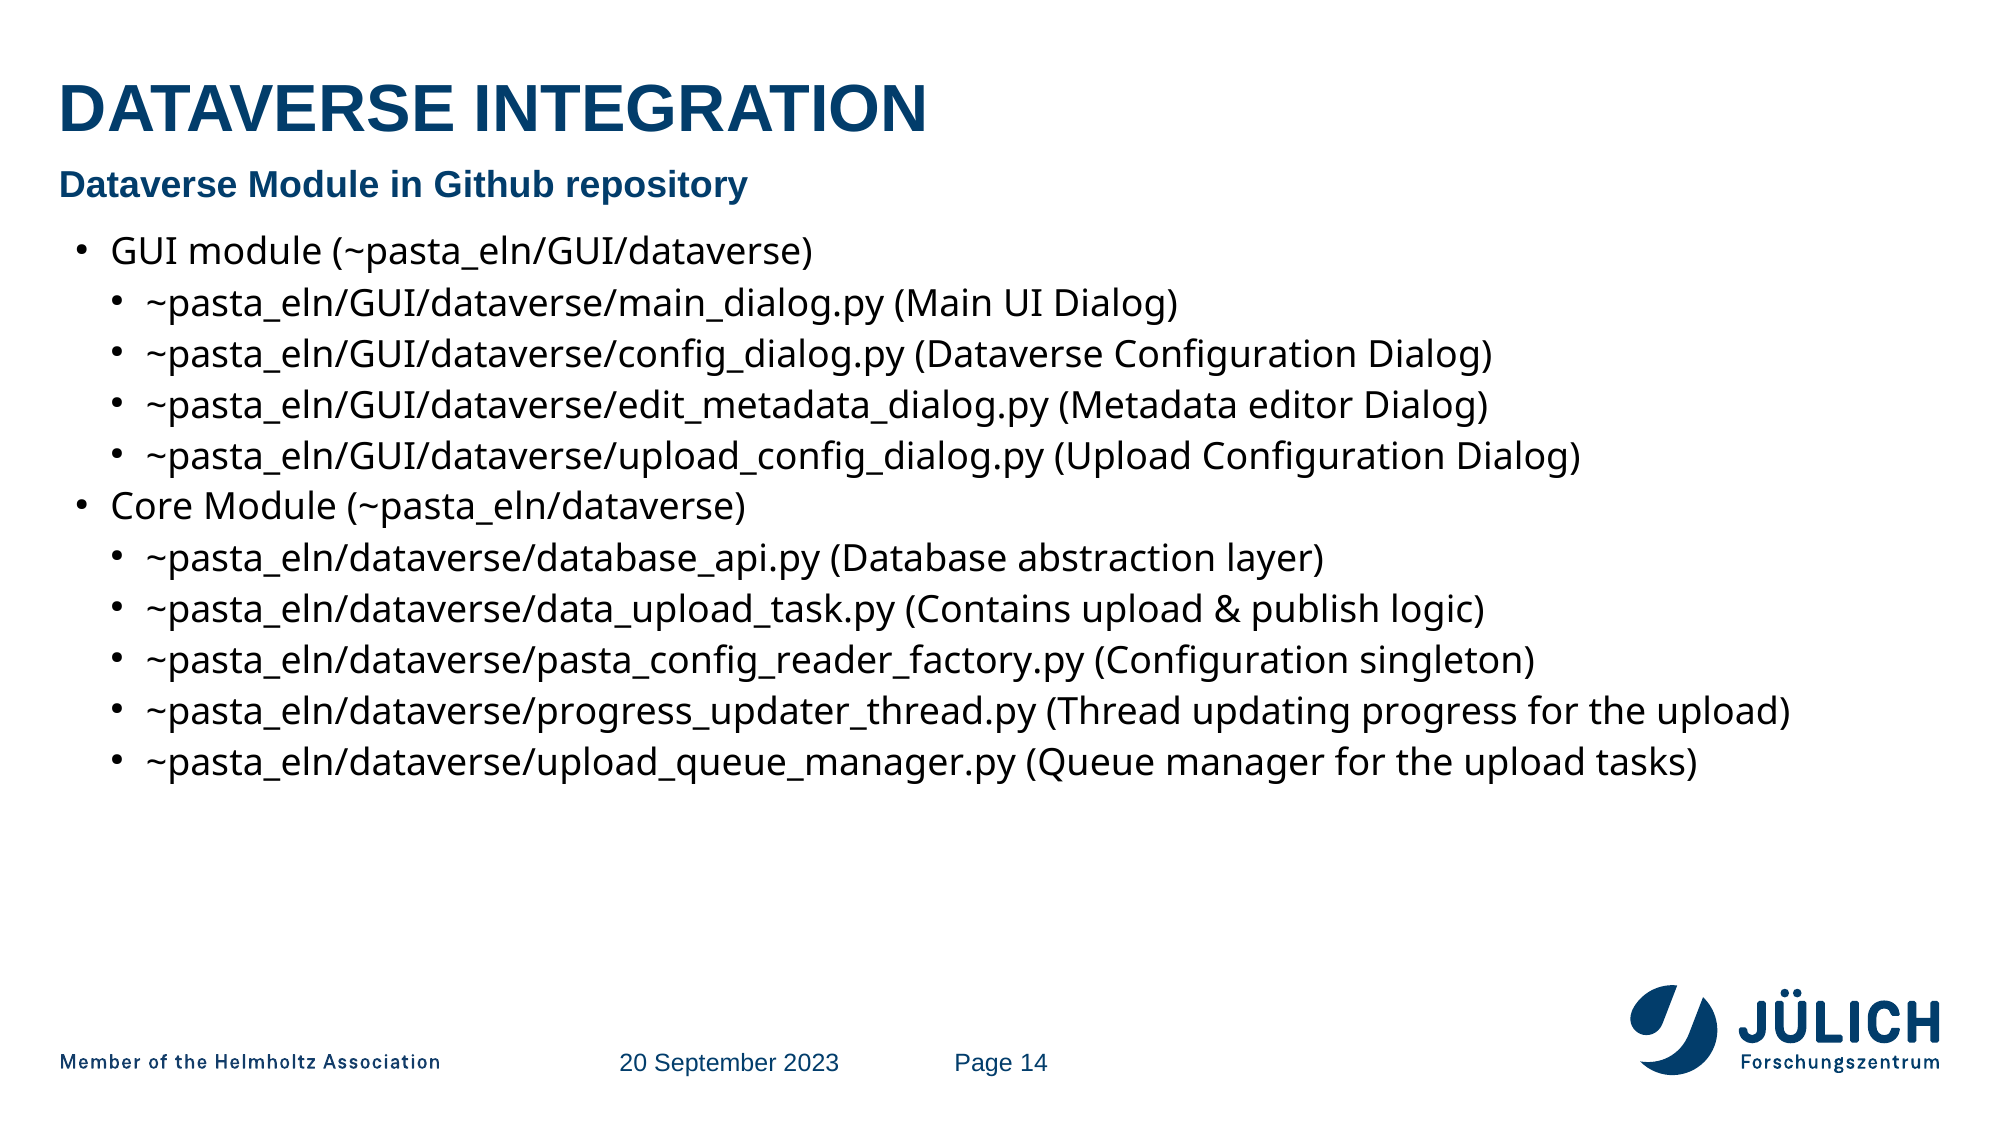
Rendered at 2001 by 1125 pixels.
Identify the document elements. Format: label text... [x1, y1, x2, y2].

slide_number Page <number> [954, 1046, 1073, 1084]
slide_number 20 September 2023 [619, 1046, 882, 1084]
list Dataverse Module in Github repository [58, 154, 1937, 238]
text_box GUI module (~pasta_eln/GUI/dataverse) ~pasta_eln/GUI/dataverse/main_dialog.py (Main UI Dialog) ~pasta_eln/GUI/dataverse/config_dialog.py (Dataverse Configuration Dialog) ~pasta_eln/GUI/dataverse/edit_metadata_dialog.py (Metadata editor Dialog) ~pasta_eln/GUI/dataverse/upload_config_dialog.py (Upload Configuration Dialog) Core Module (~pasta_eln/dataverse) ~pasta_eln/dataverse/database_api.py (Database abstraction layer) ~pasta_eln/dataverse/data_upload_task.py (Contains upload & publish logic) ~pasta_eln/dataverse/pasta_config_reader_factory.py (Configuration singleton) ~pasta_eln/dataverse/progress_updater_thread.py (Thread updating progress for the upload) ~pasta_eln/dataverse/upload_queue_manager.py (Queue manager for the upload tasks) [75, 224, 1876, 787]
title Dataverse integration [59, 53, 1938, 238]
